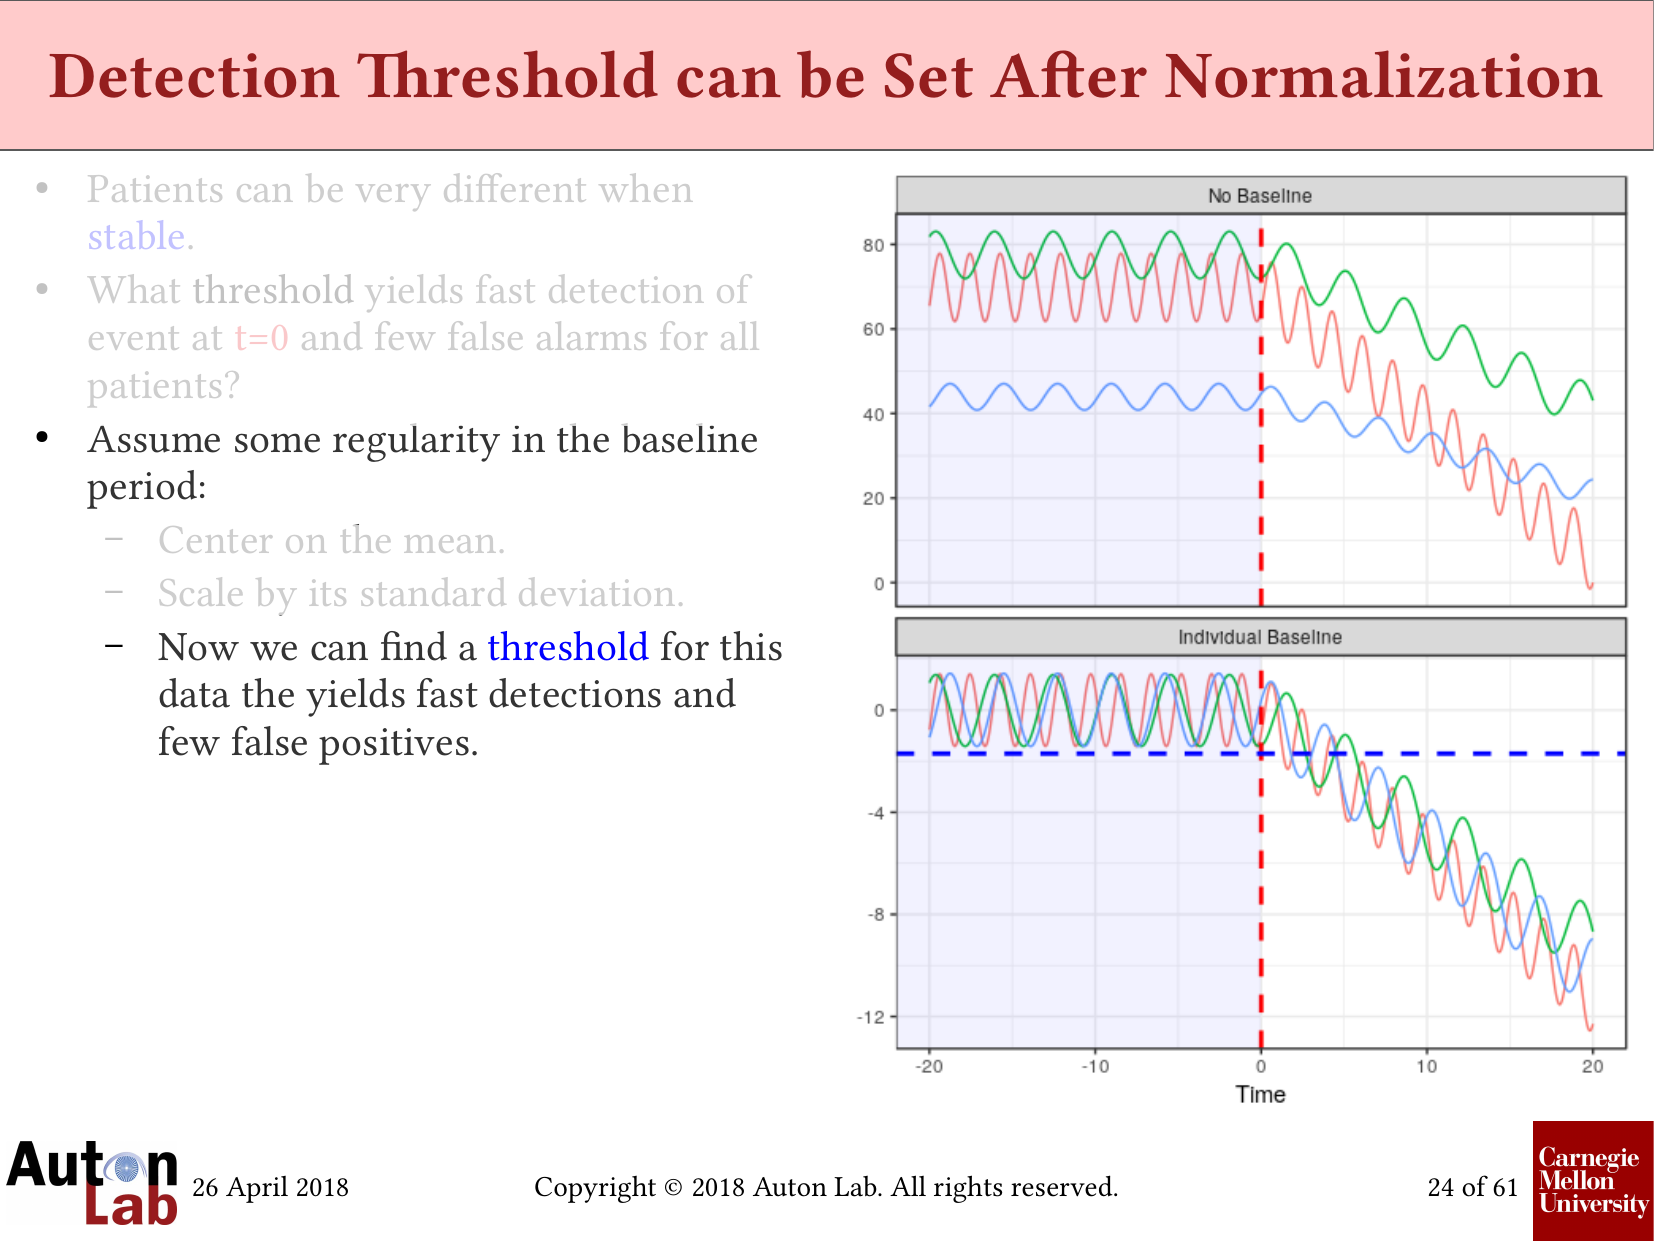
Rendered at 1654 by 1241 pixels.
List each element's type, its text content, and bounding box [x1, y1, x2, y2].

title Detection Threshold can be Set After Normalization [14, 2, 1640, 151]
picture [6, 1141, 177, 1225]
list Patients can be very different when stable. What threshold yields fast detection of event at t=0 and few false alarms for all patients? Assume some regularity in the baseline period: Center on the mean. Scale by its standard deviation. Now we can find a threshold for this data the yields fast detections and few false positives. [16, 615, 808, 1115]
picture [846, 165, 1638, 1114]
text_box [16, 170, 808, 426]
picture [1533, 1121, 1654, 1241]
text_box [16, 525, 808, 615]
list Patients can be very different when stable. What threshold yields fast detection of event at t=0 and few false alarms for all patients? Assume some regularity in the baseline period: Center on the mean. Scale by its standard deviation. Now we can find a threshold for this data the yields fast detections and few false positives. [16, 426, 808, 525]
